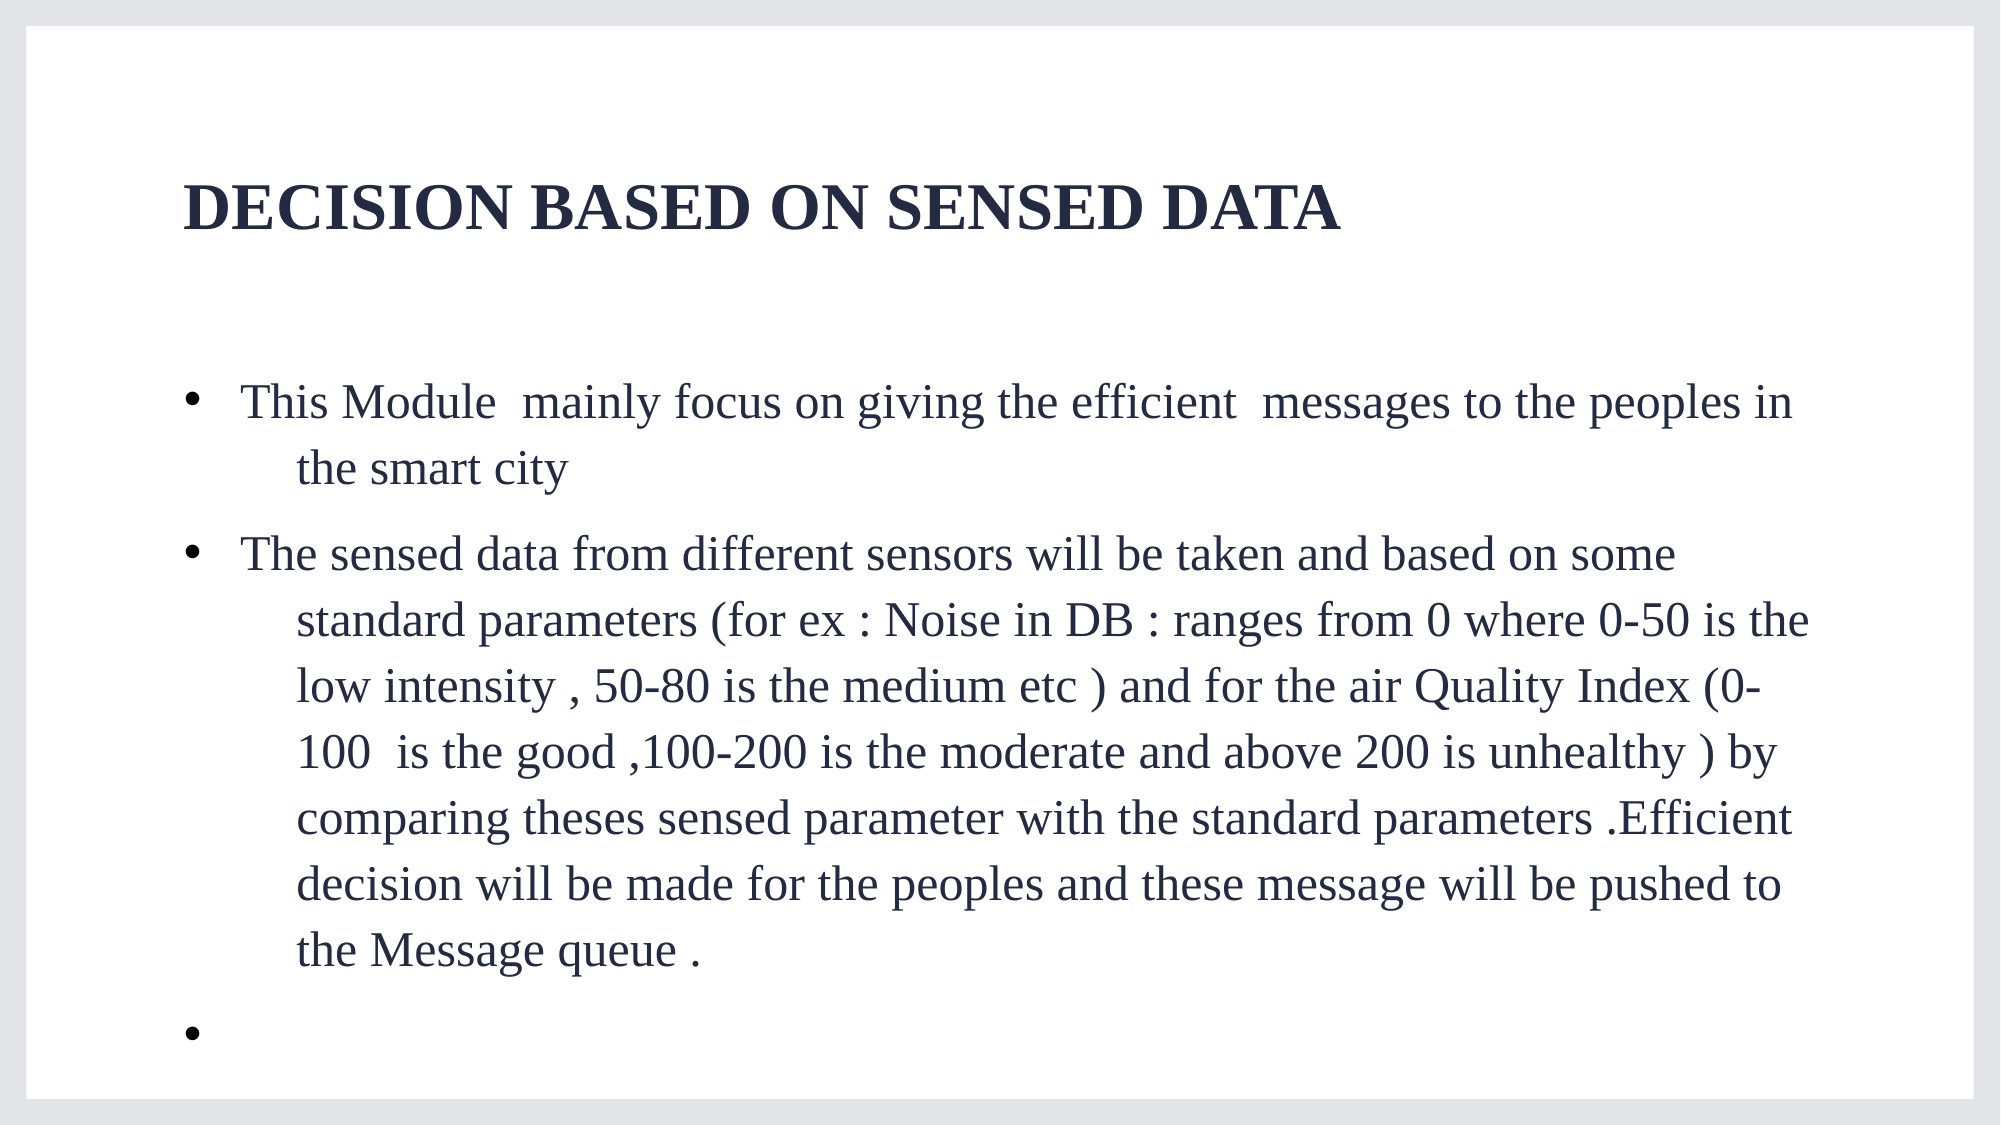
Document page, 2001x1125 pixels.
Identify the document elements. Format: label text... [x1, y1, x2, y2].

list This Module mainly focus on giving the efficient messages to the peoples in the smart city The sensed data from different sensors will be taken and based on some standard parameters (for ex : Noise in DB : ranges from 0 where 0-50 is the low intensity , 50-80 is the medium etc ) and for the air Quality Index (0-100 is the good ,100-200 is the moderate and above 200 is unhealthy ) by comparing theses sensed parameter with the standard parameters .Efficient decision will be made for the peoples and these message will be pushed to the Message queue . [168, 354, 1832, 1006]
title DECISION BASED ON SENSED DATA [168, 118, 1832, 331]
